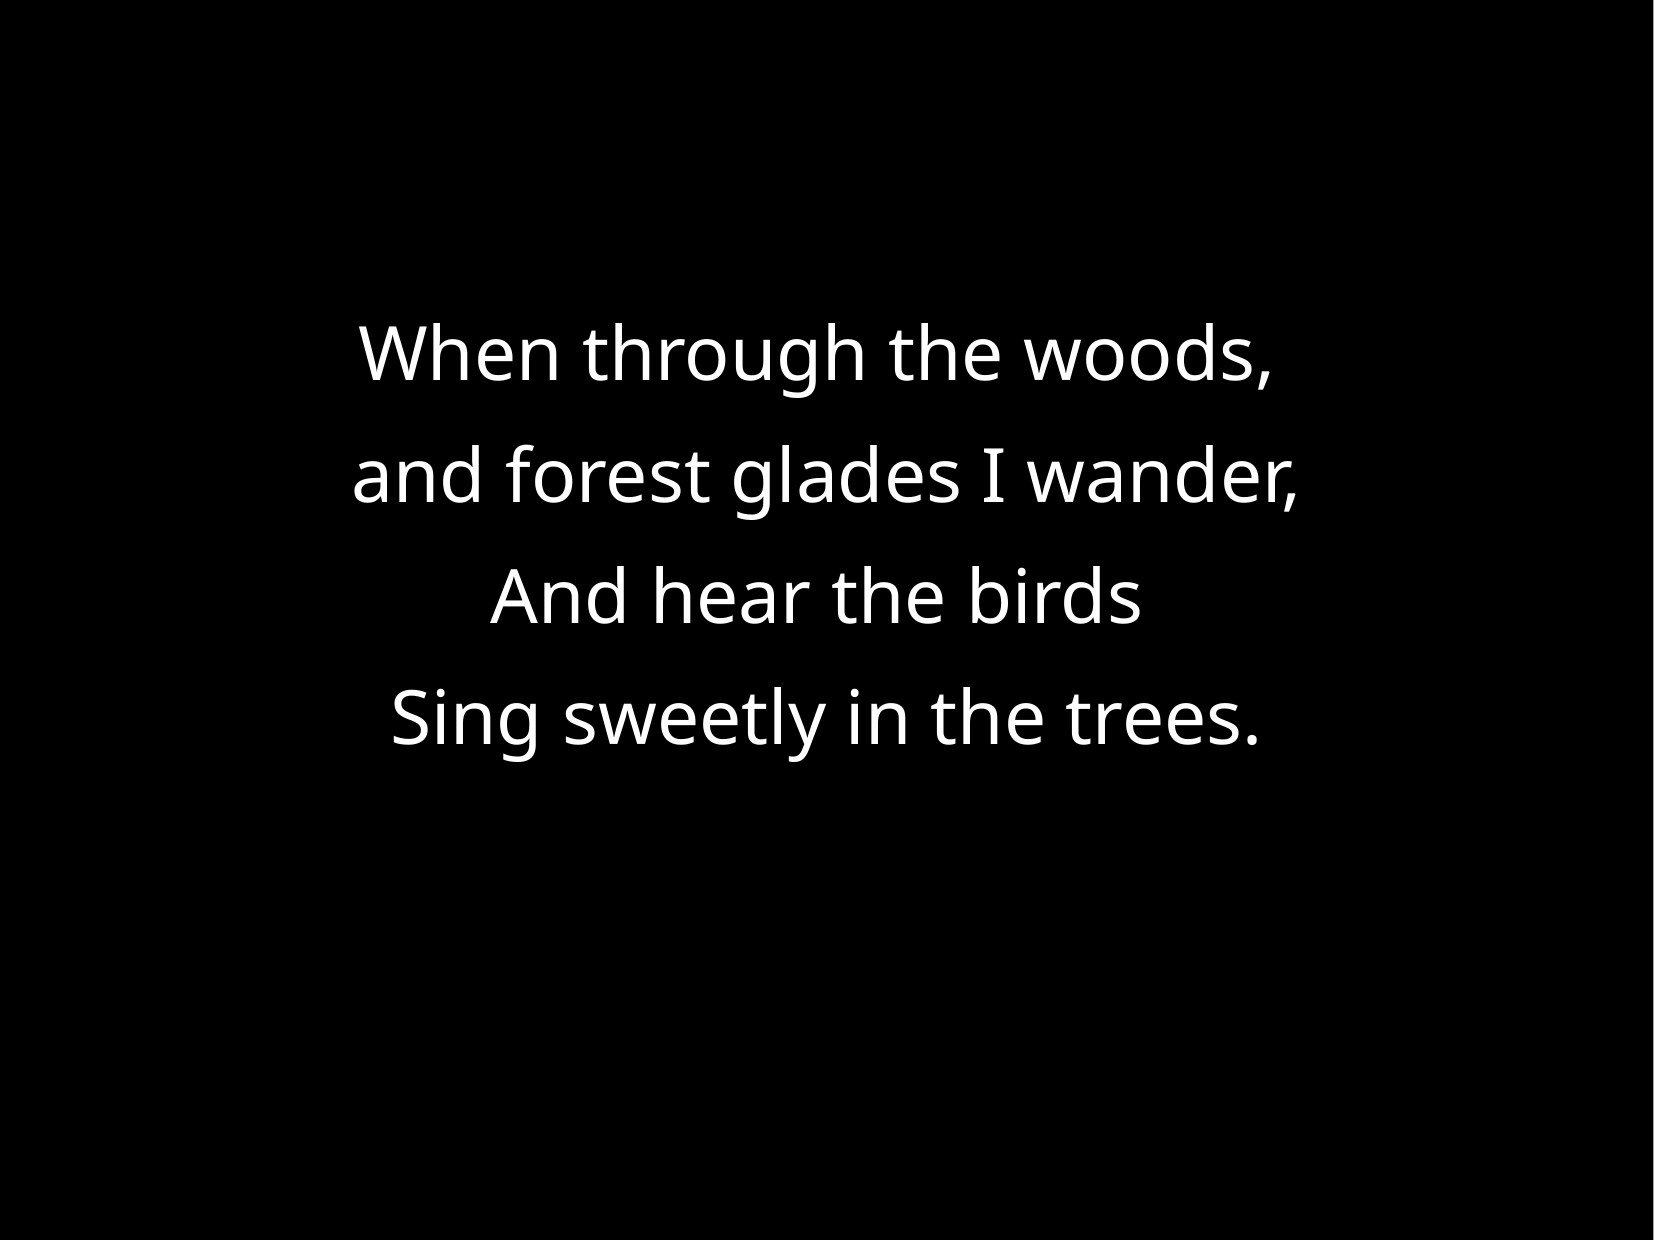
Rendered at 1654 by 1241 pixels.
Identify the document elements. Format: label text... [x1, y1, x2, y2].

list When through the woods, and forest glades I wander, And hear the birds Sing sweetly in the trees. [0, 307, 1654, 1027]
